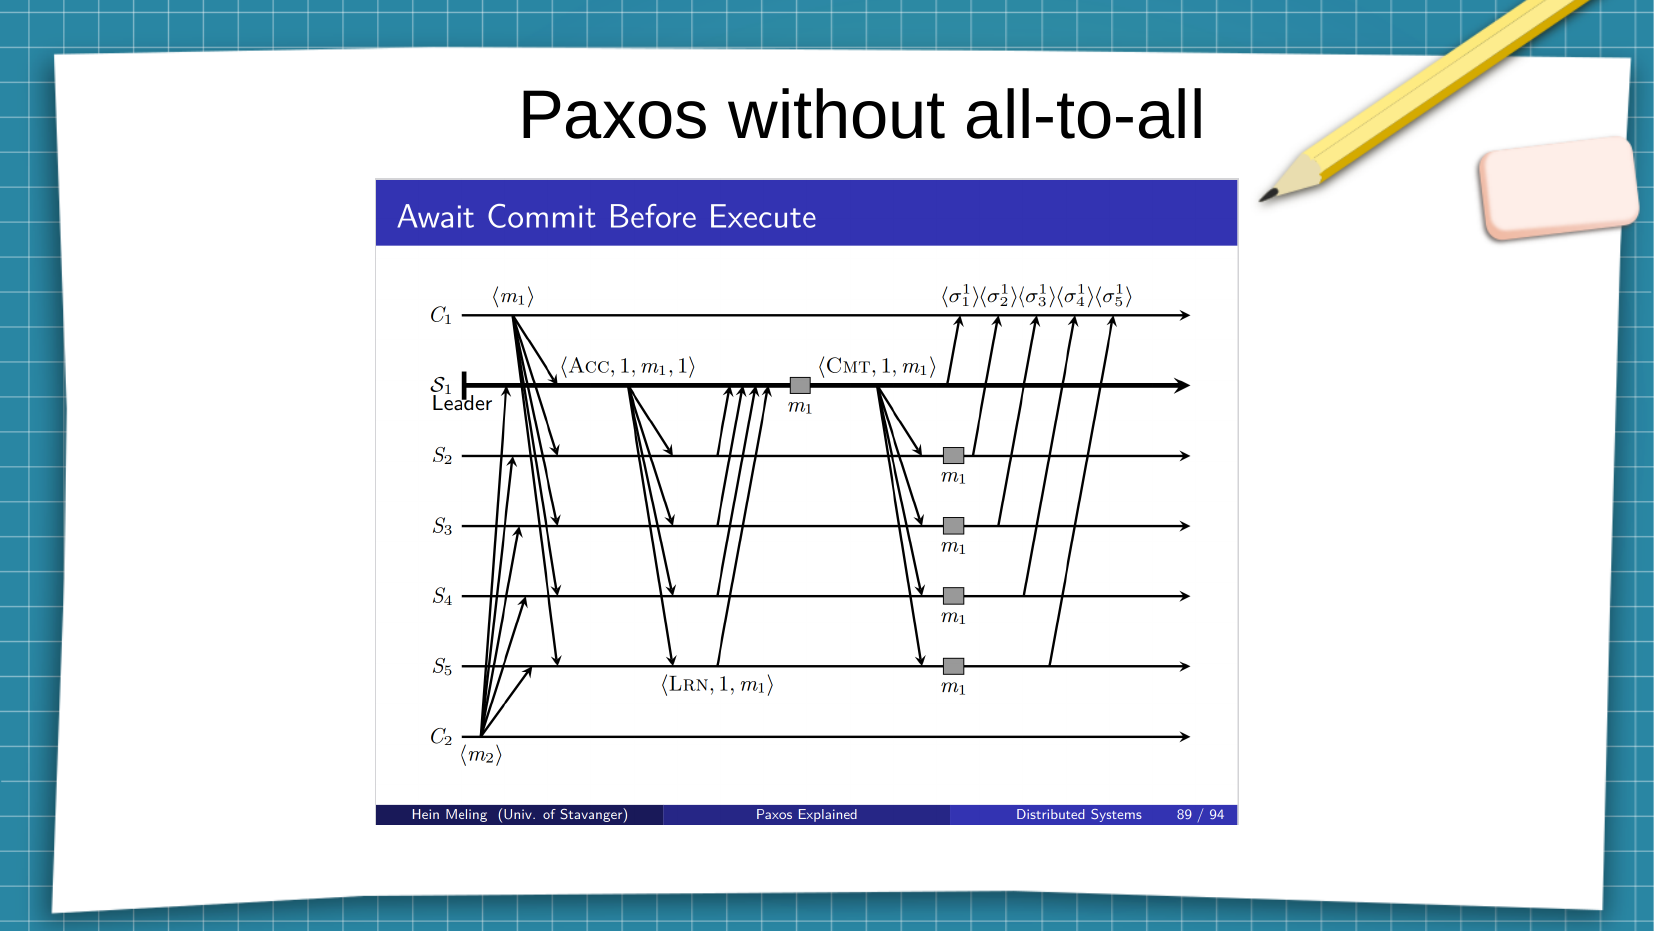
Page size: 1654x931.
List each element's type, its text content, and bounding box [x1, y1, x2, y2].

picture [0, 0, 1654, 931]
title Paxos without all-to-all [82, 37, 1571, 193]
